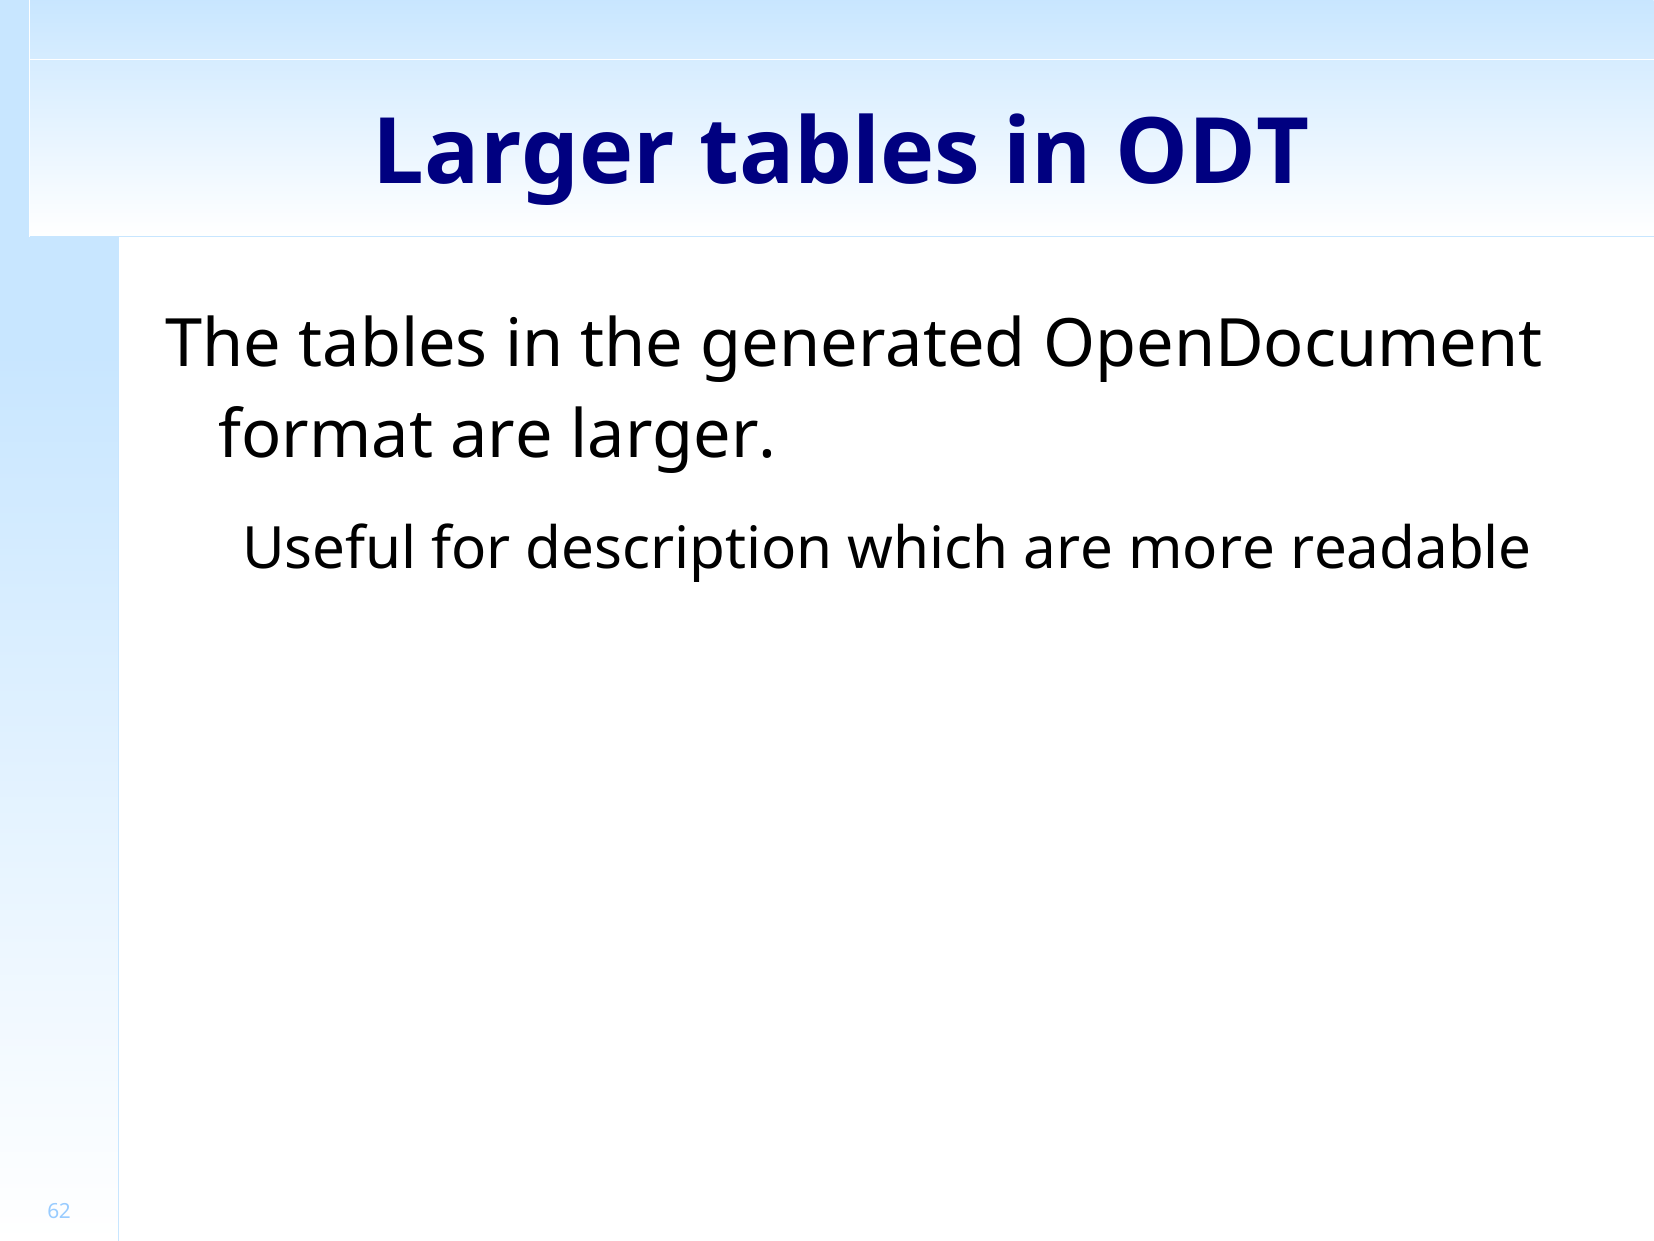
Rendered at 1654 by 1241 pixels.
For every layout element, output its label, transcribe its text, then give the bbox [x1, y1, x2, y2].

title Larger tables in ODT [29, 59, 1654, 237]
list The tables in the generated OpenDocument format are larger. Useful for description which are more readable [147, 295, 1625, 1182]
